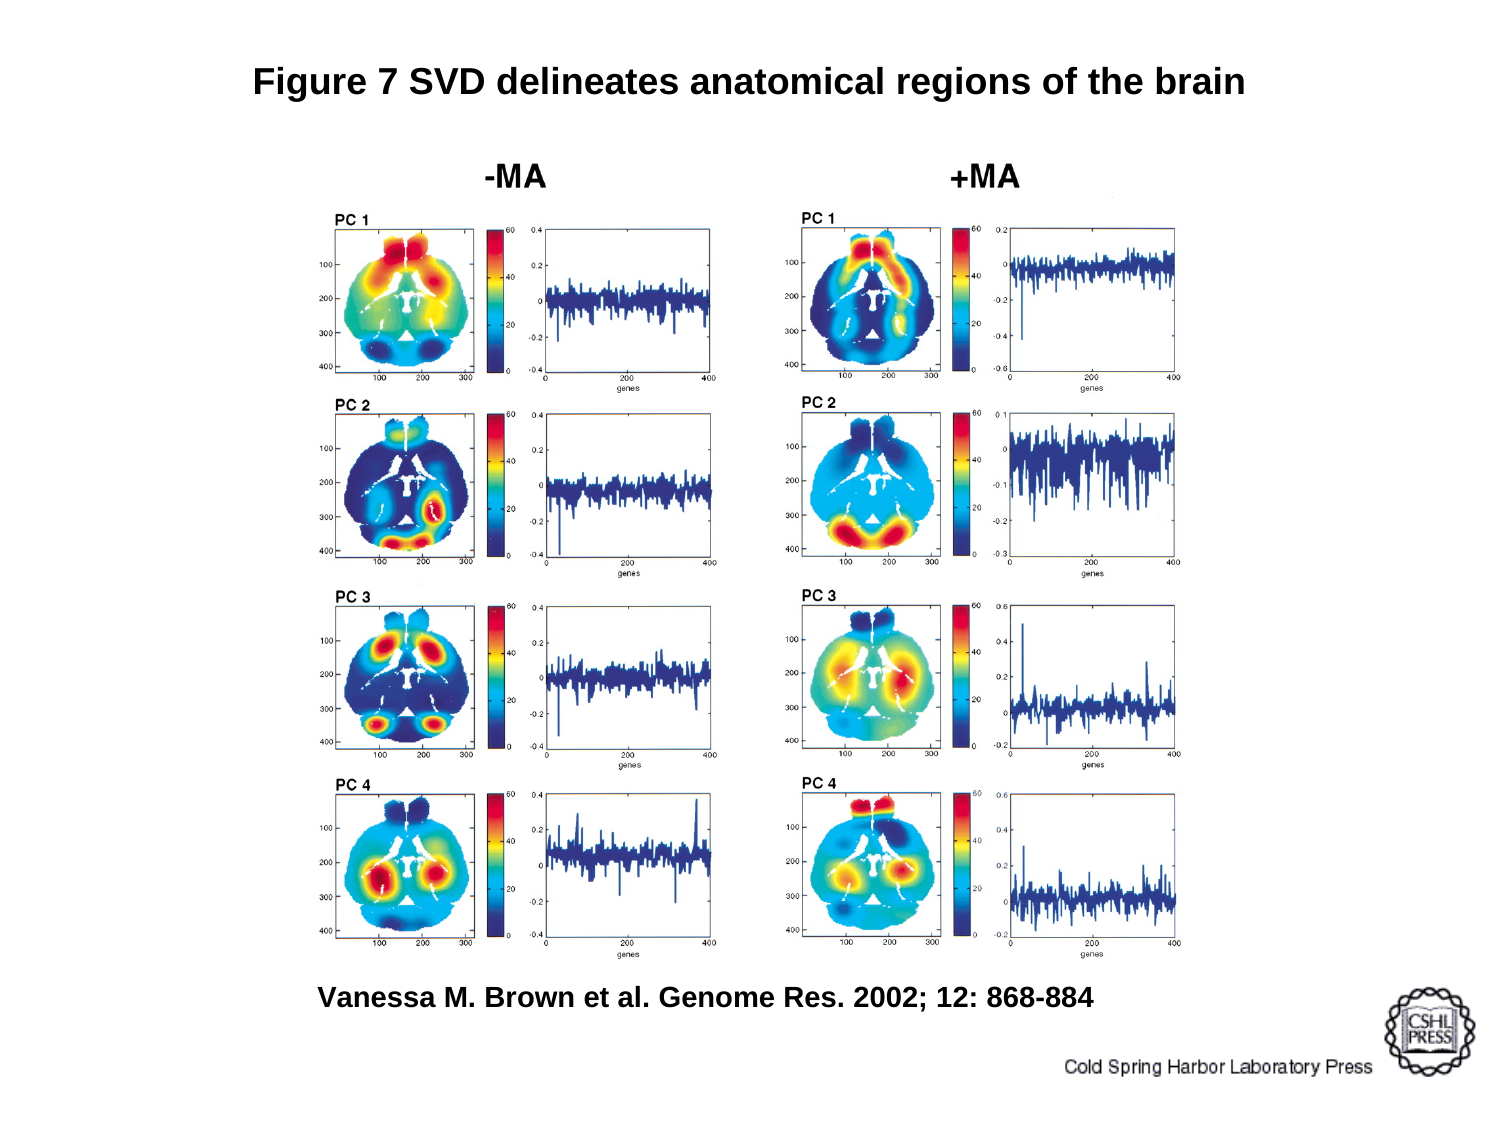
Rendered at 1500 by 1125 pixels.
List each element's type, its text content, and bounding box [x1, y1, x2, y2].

text_box Vanessa M. Brown et al. Genome Res. 2002; 12: 868-884 [317, 979, 1399, 1014]
picture [317, 162, 1183, 963]
text_box Figure 7 SVD delineates anatomical regions of the brain [29, 59, 1471, 104]
picture [1050, 978, 1485, 1088]
